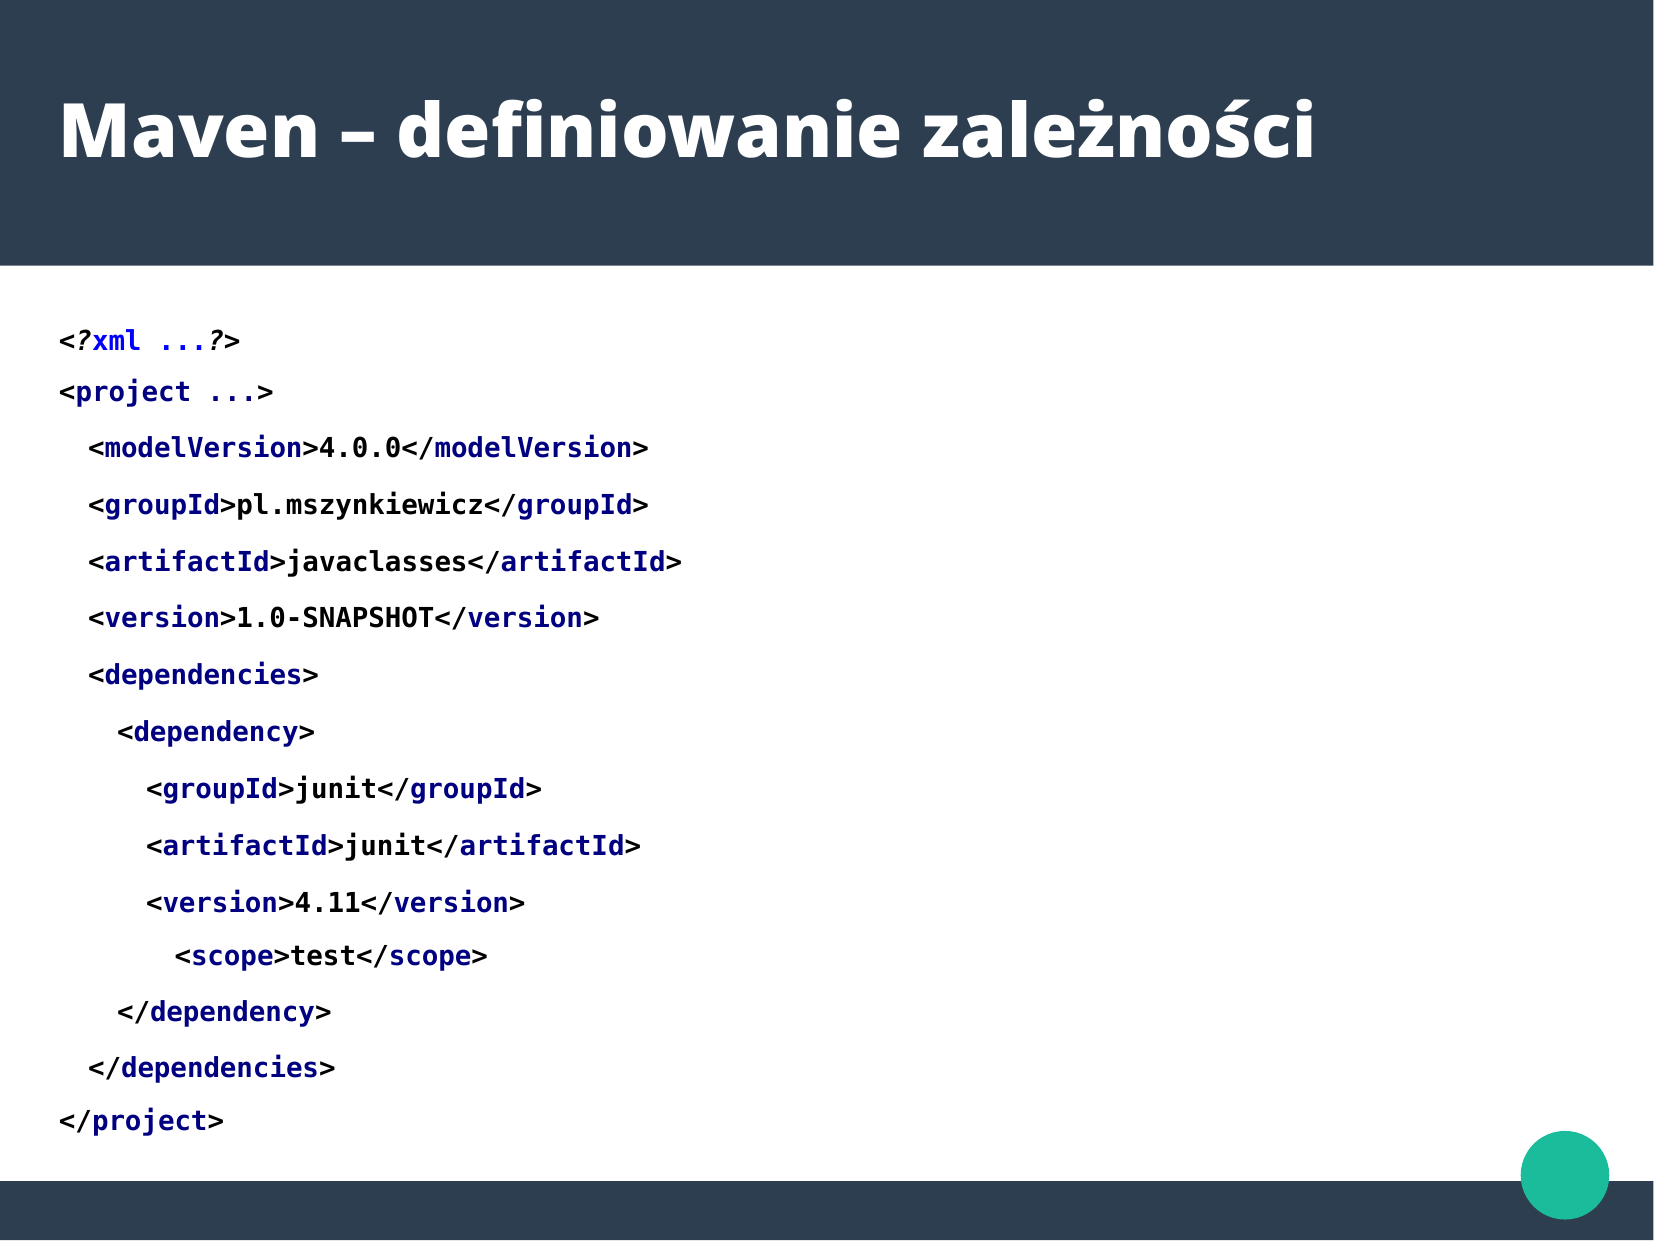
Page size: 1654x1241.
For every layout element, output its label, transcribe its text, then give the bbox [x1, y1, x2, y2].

title Maven – definiowanie zależności [59, 49, 1595, 207]
list <?xml ...?> <project ...> <modelVersion>4.0.0</modelVersion> <groupId>pl.mszynkiewicz</groupId> <artifactId>javaclasses</artifactId> <version>1.0-SNAPSHOT</version> <dependencies> <dependency> <groupId>junit</groupId> <artifactId>junit</artifactId> <version>4.11</version> <scope>test</scope> </dependency> </dependencies> </project> [59, 324, 1595, 1152]
